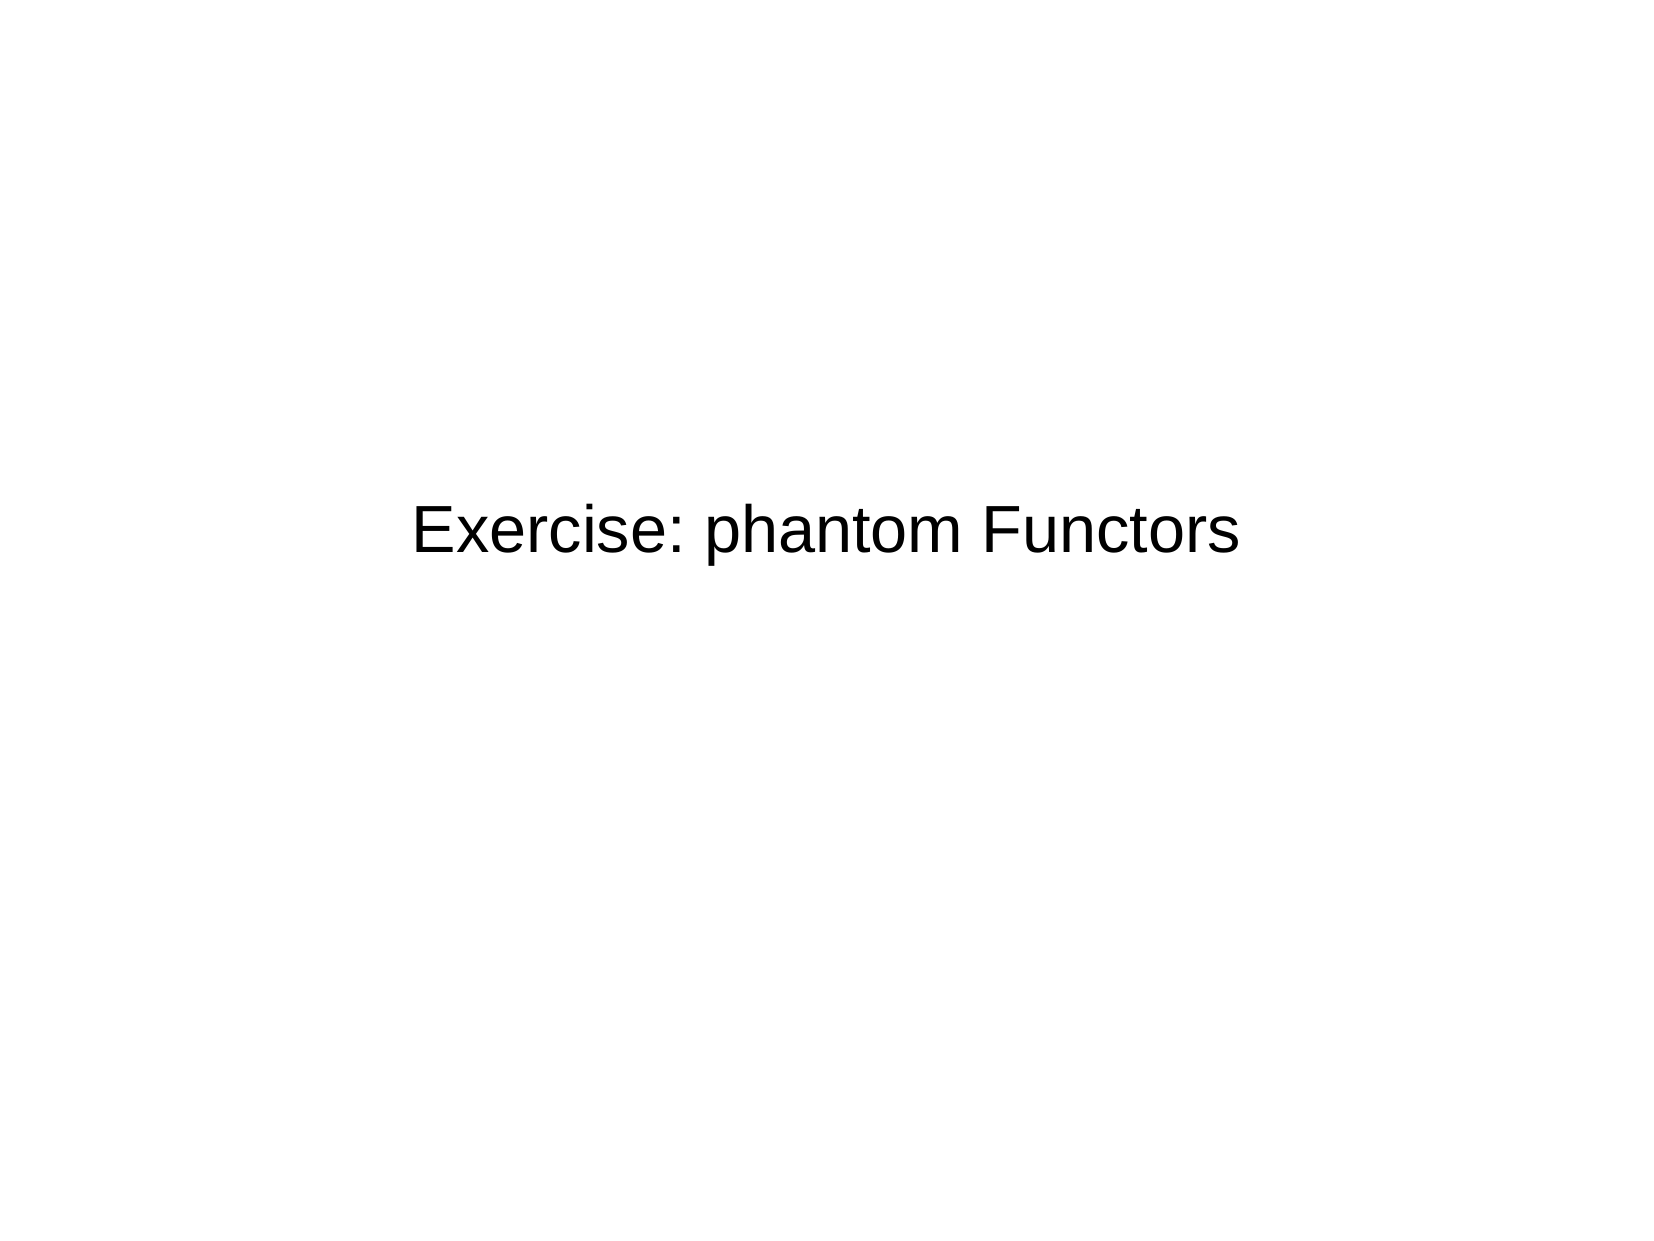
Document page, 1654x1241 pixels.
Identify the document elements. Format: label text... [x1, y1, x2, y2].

subtitle Exercise: phantom Functors [82, 49, 1571, 1010]
